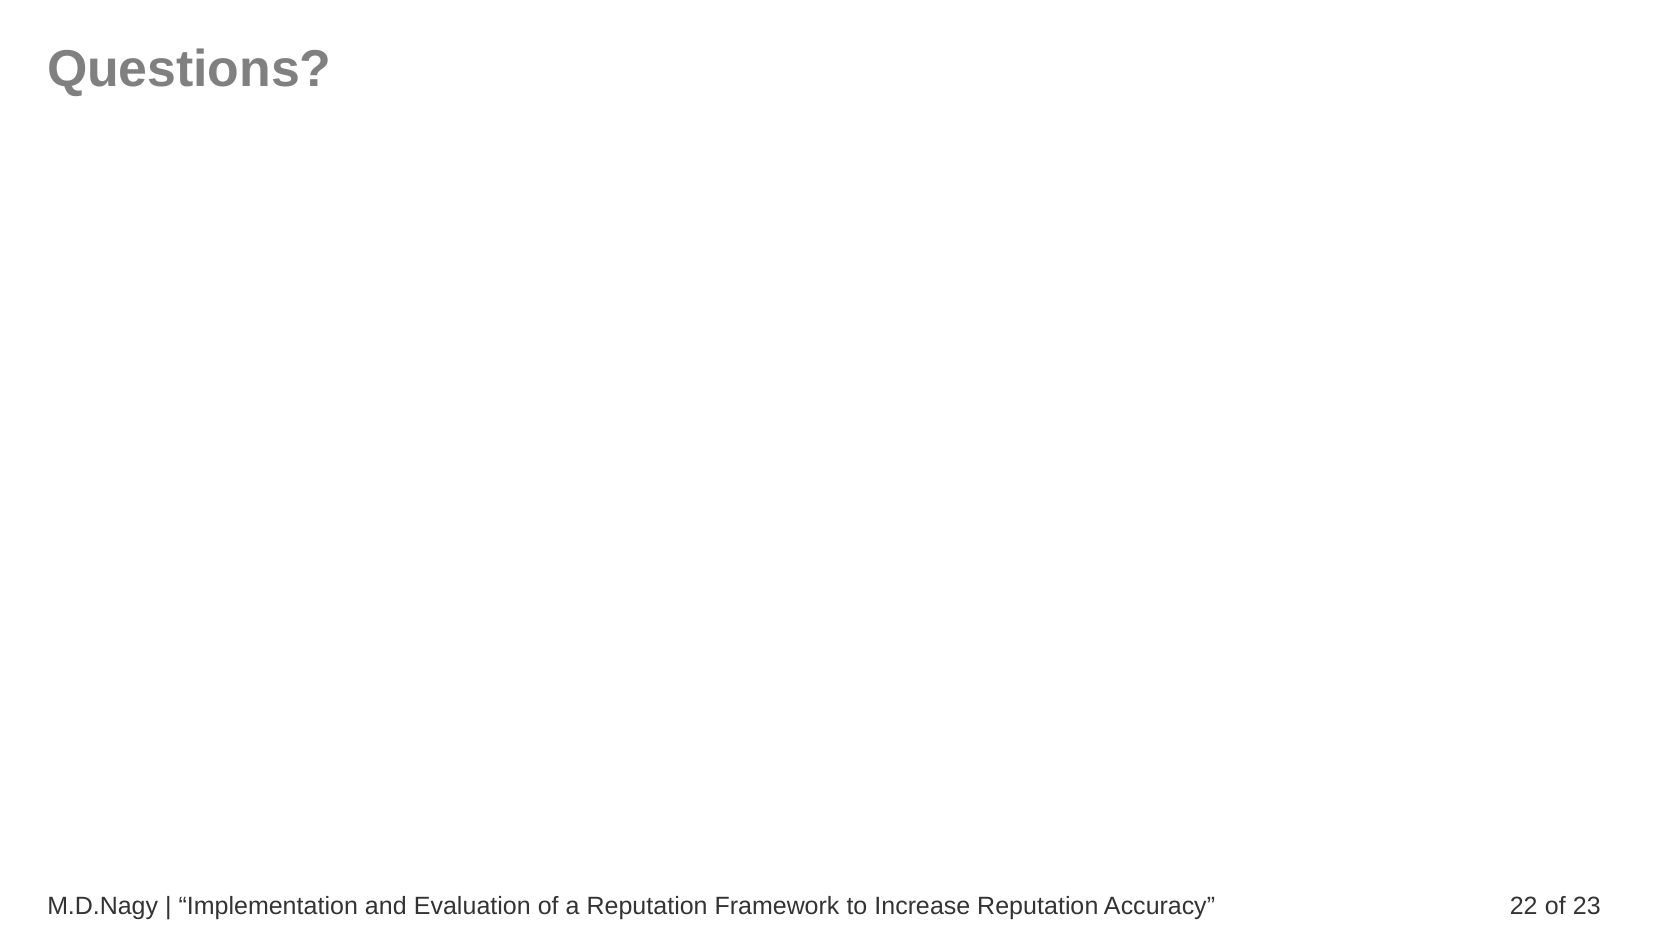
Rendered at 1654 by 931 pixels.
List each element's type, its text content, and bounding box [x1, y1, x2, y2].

title Questions? [47, 39, 1471, 98]
